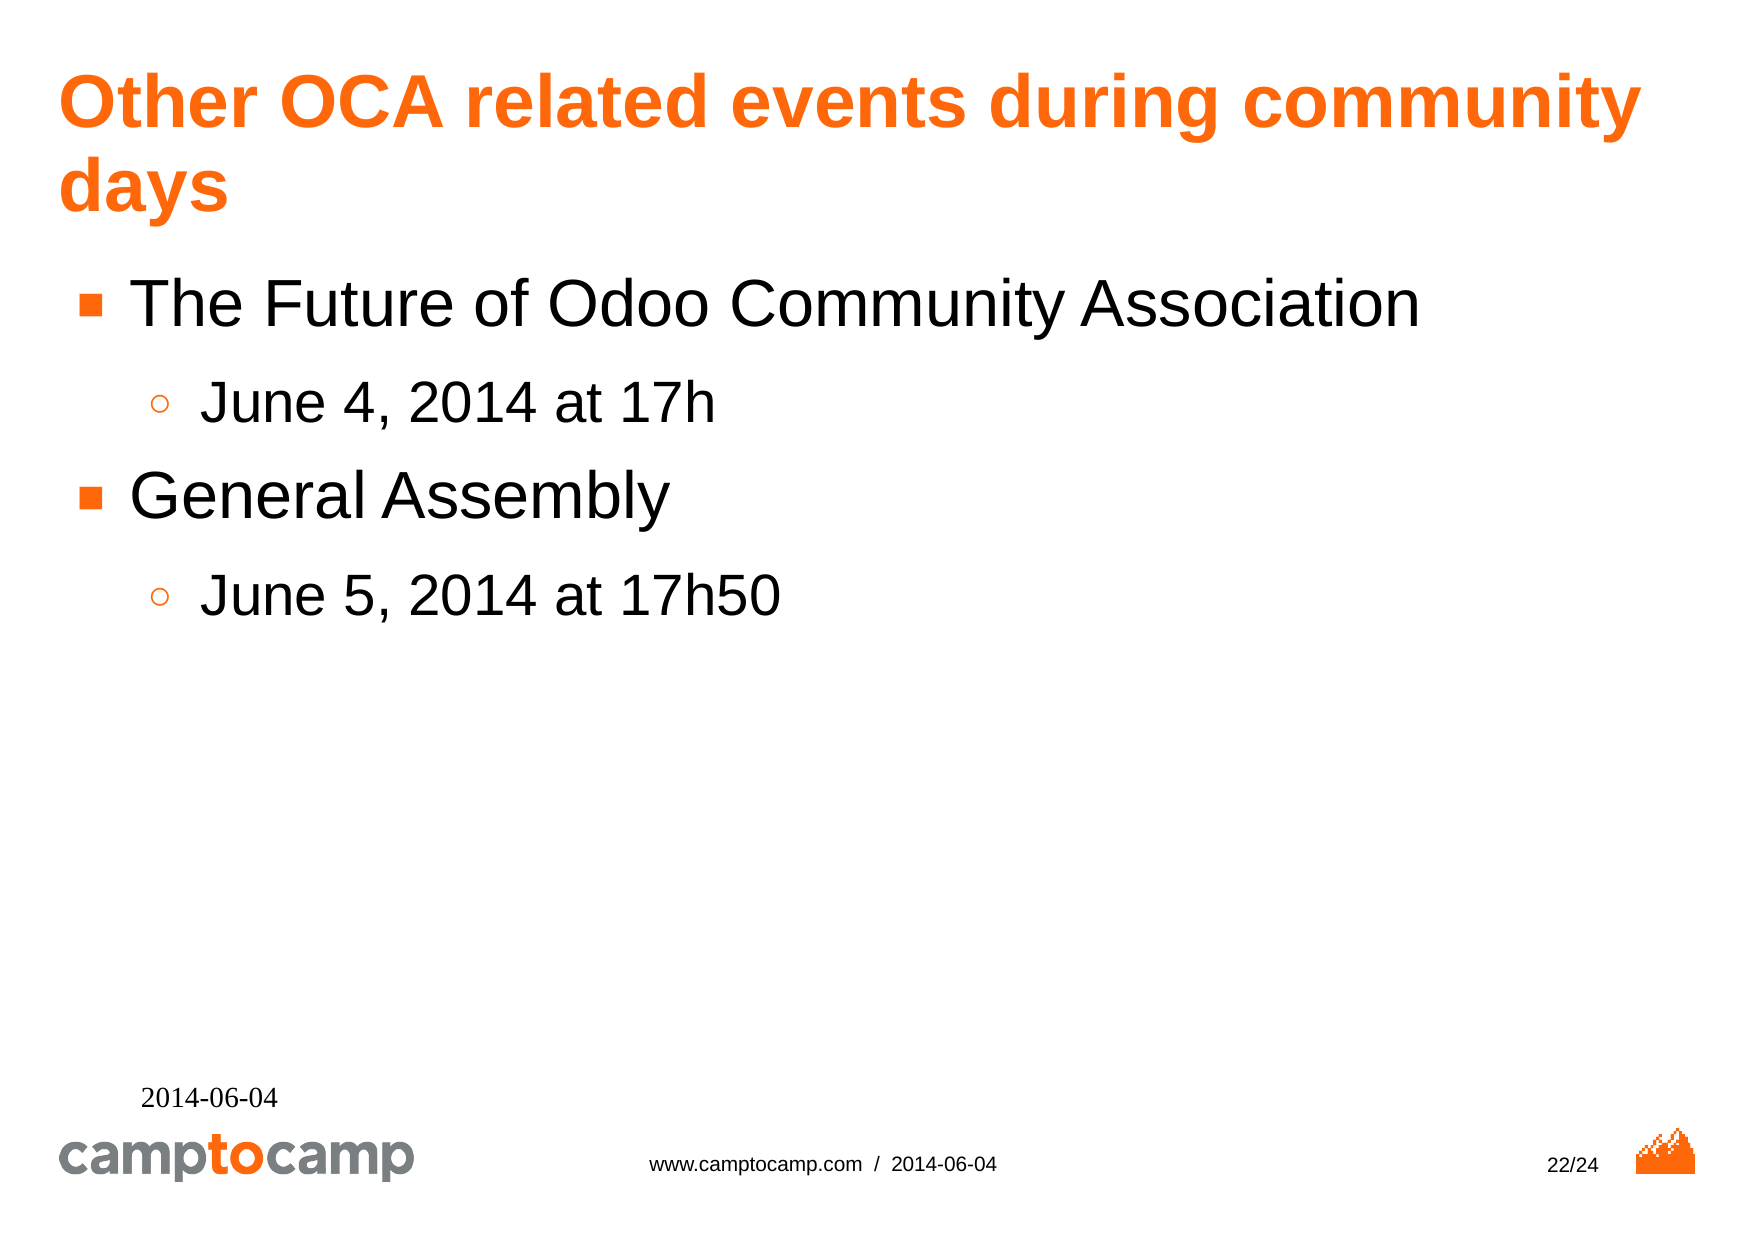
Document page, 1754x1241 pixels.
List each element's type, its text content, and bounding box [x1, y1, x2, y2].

picture [59, 1134, 414, 1182]
picture [1636, 1128, 1695, 1174]
title Other OCA related events during community days [59, 59, 1695, 247]
list The Future of Odoo Community Association June 4, 2014 at 17h General Assembly June 5, 2014 at 17h50 [59, 265, 1696, 917]
